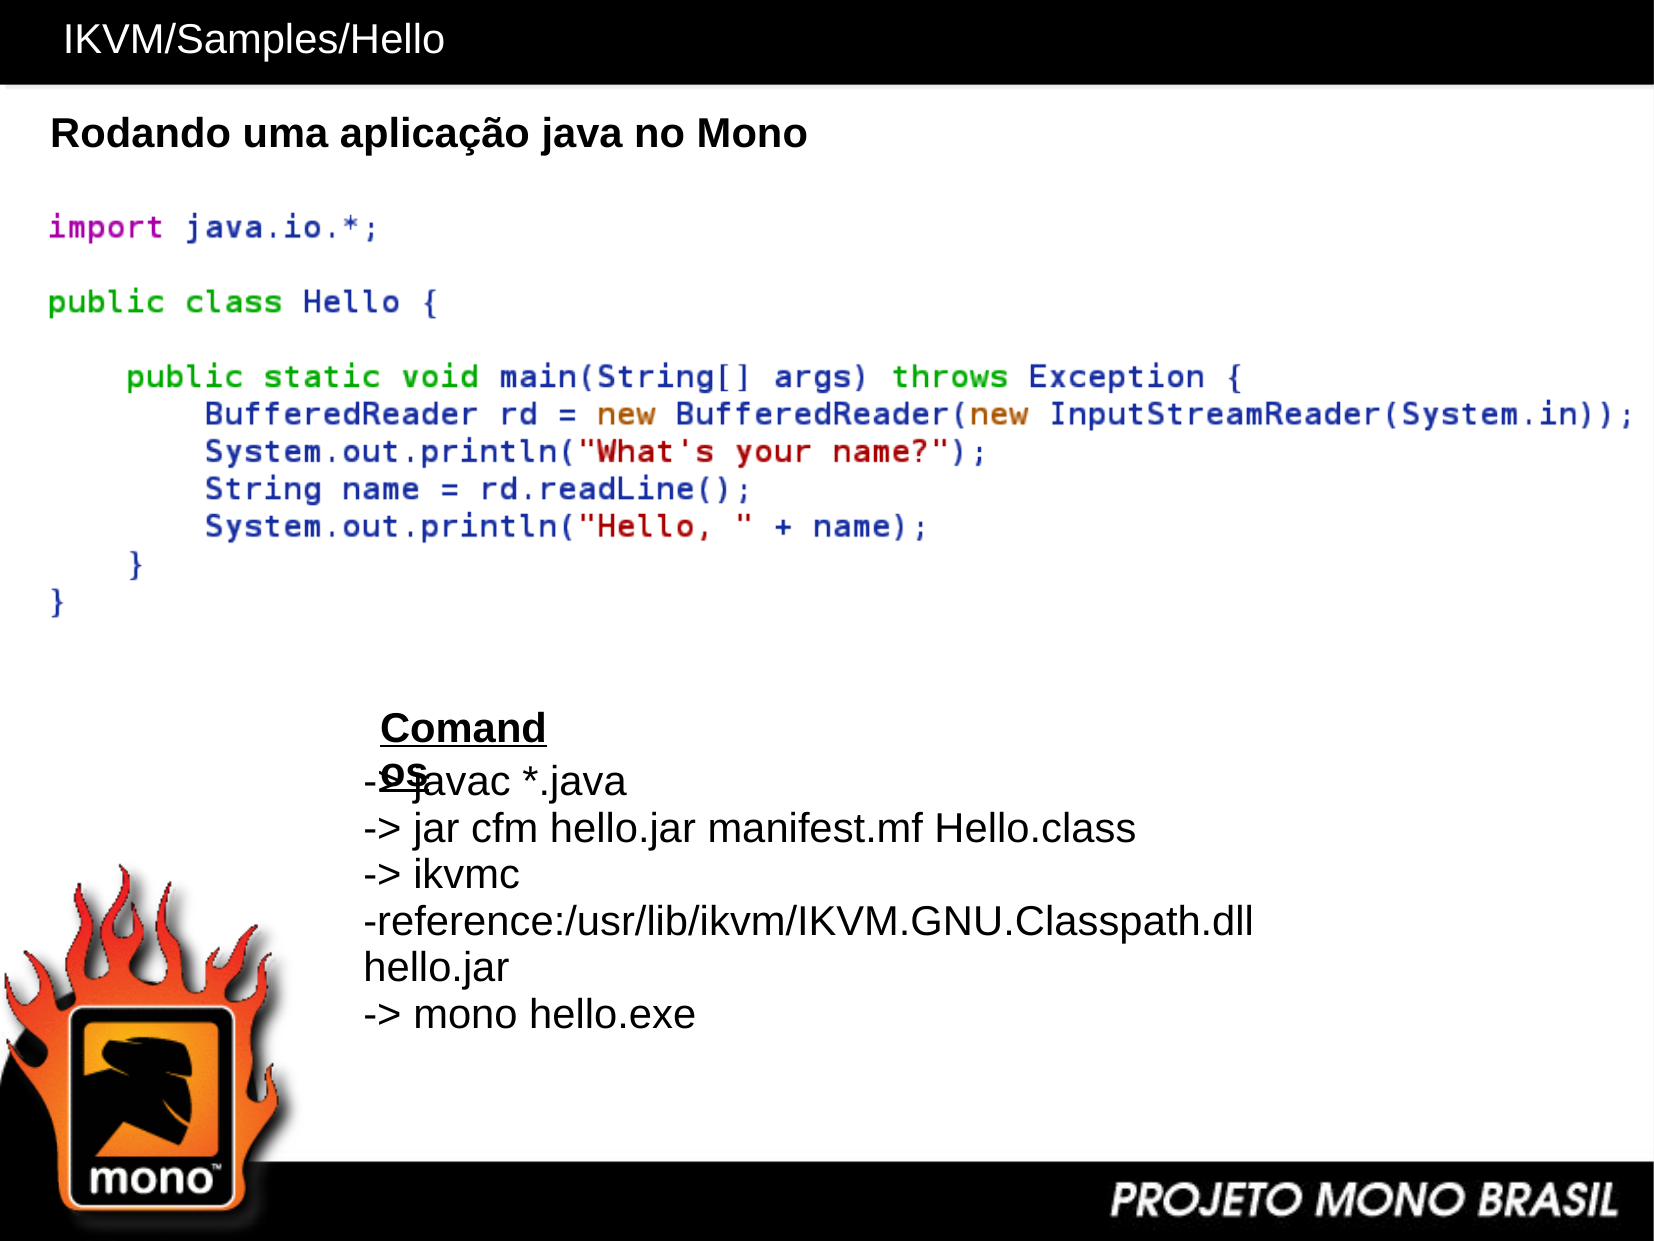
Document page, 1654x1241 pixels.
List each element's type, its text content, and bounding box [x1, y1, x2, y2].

title IKVM/Samples/Hello [63, 14, 1476, 68]
text_box Comandos [379, 707, 558, 760]
text_box -> javac *.java -> jar cfm hello.jar manifest.mf Hello.class -> ikvmc -reference:/usr/lib/ikvm/IKVM.GNU.Classpath.dll hello.jar -> mono hello.exe [363, 760, 1359, 1038]
picture [0, 85, 1654, 1241]
text_box Rodando uma aplicação java no Mono [50, 112, 809, 157]
